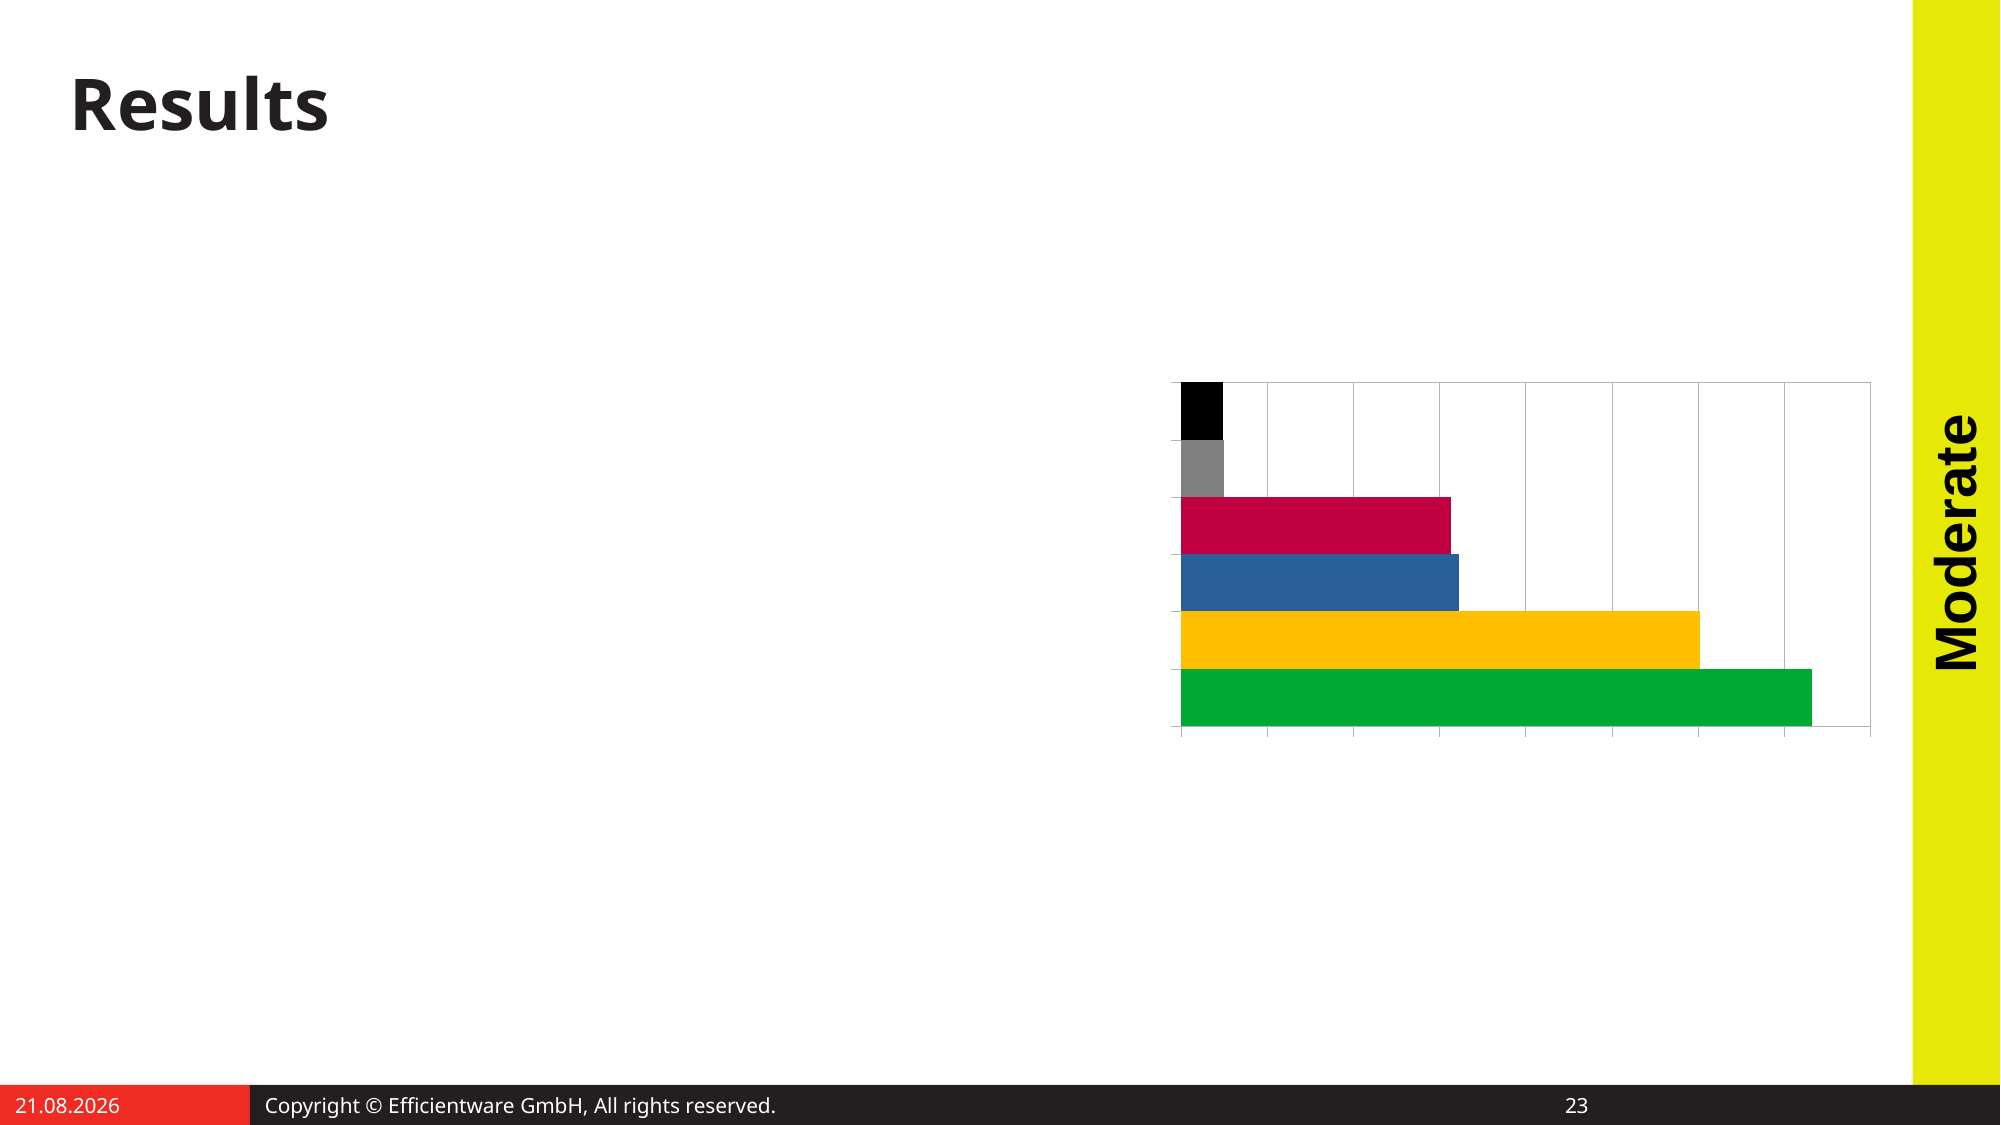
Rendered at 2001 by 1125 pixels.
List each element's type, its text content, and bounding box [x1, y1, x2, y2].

picture [946, 296, 1912, 784]
footer Copyright © Efficientware GmbH, All rights reserved. [249, 1084, 1550, 1125]
title Results [55, 52, 1945, 156]
slide_number <number> [1550, 1084, 2000, 1125]
text_box Moderate [1912, 0, 2000, 1084]
slide_number 02.11.2025 [0, 1084, 249, 1125]
